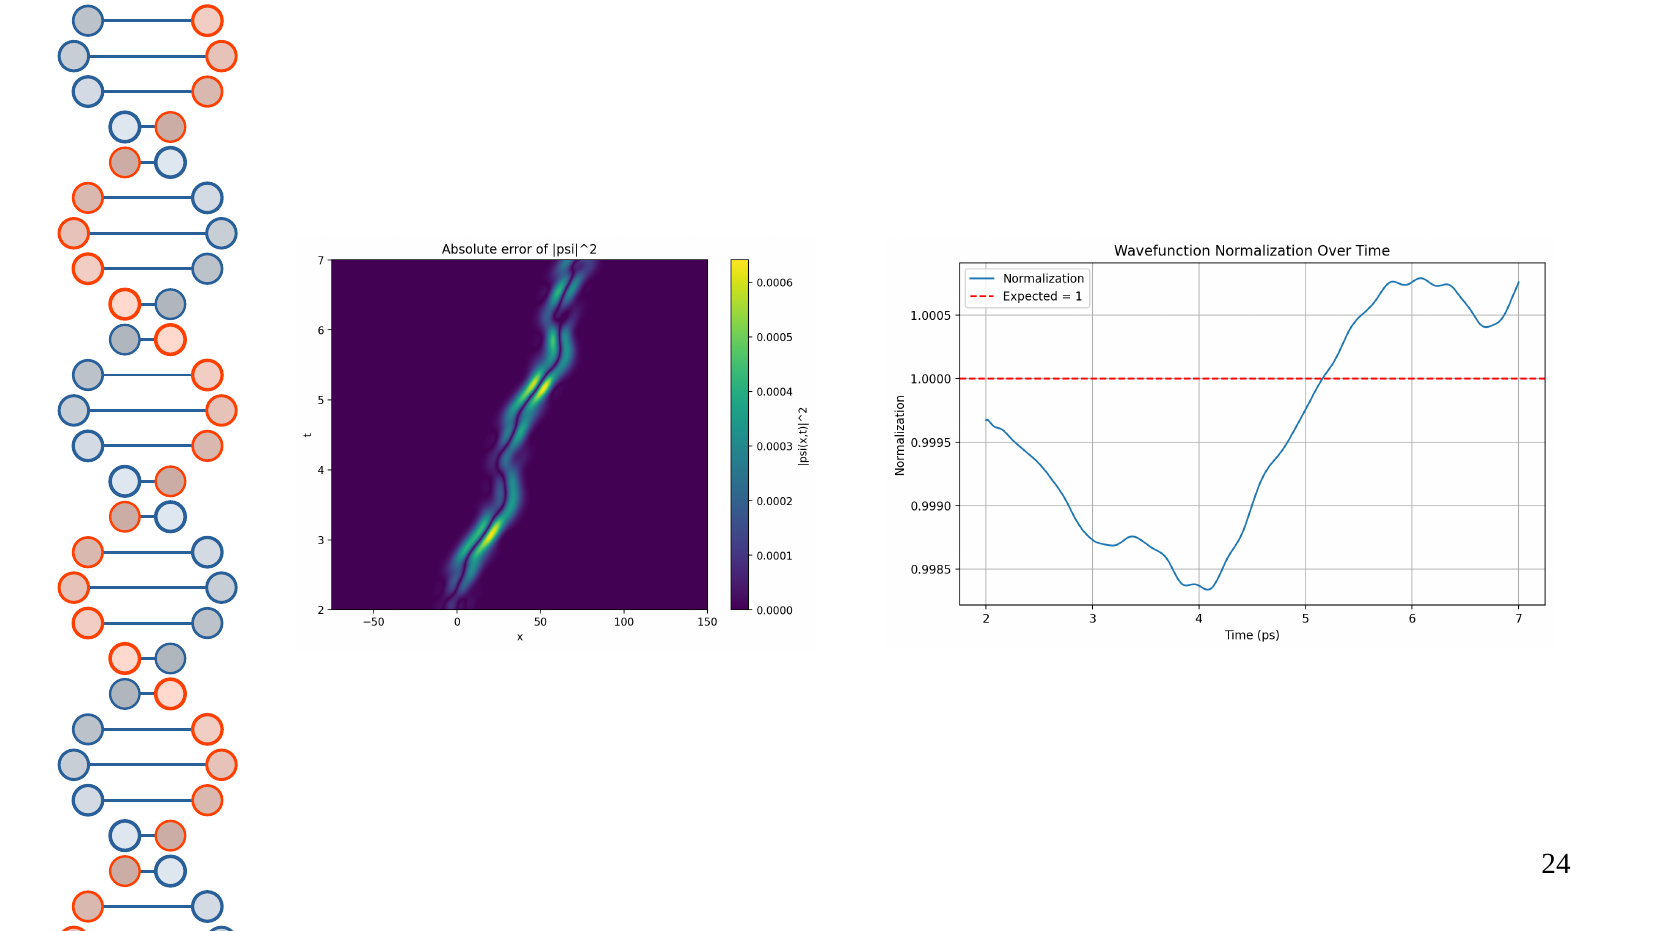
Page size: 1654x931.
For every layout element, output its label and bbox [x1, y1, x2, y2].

picture [885, 236, 1553, 650]
picture [295, 236, 815, 650]
